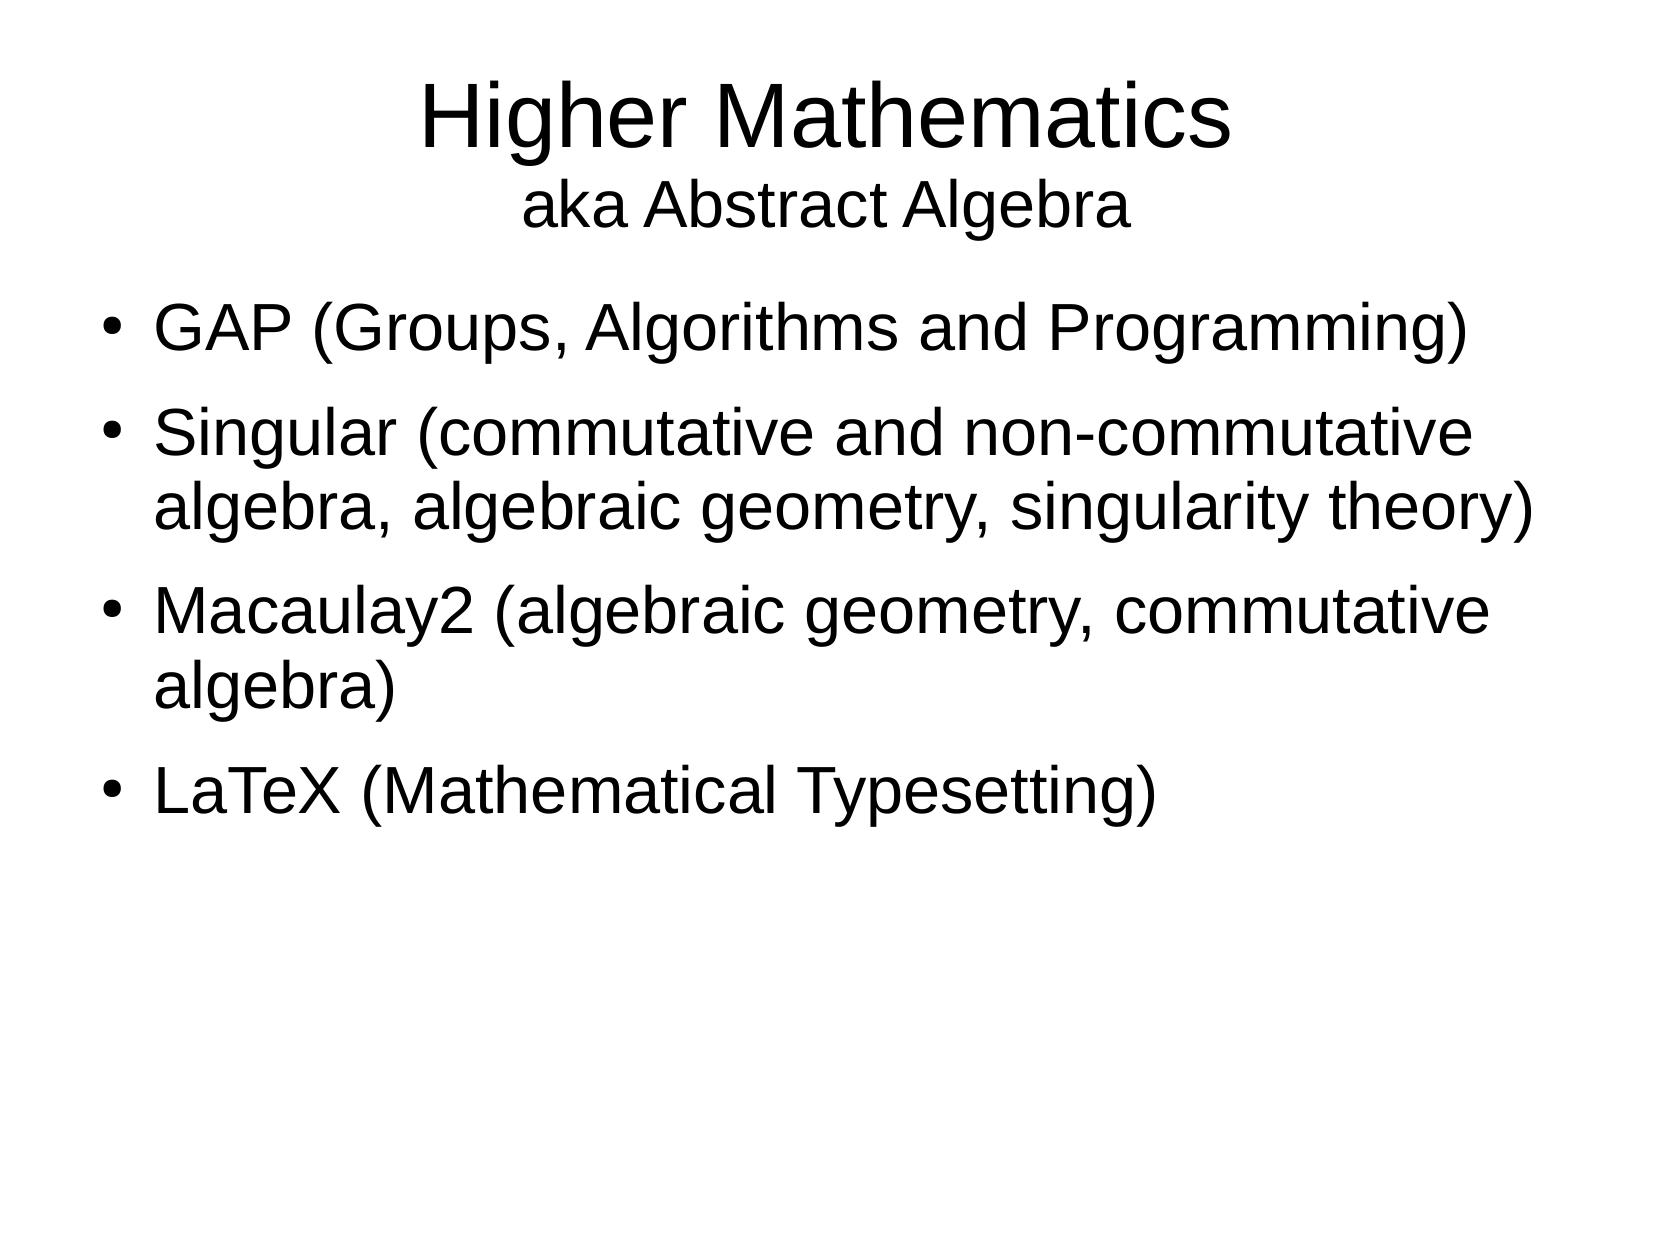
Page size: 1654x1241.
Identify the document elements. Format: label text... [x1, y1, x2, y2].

list GAP (Groups, Algorithms and Programming) Singular (commutative and non-commutative algebra, algebraic geometry, singularity theory) Macaulay2 (algebraic geometry, commutative algebra) LaTeX (Mathematical Typesetting) [82, 290, 1538, 1010]
title Higher Mathematics aka Abstract Algebra [82, 49, 1571, 257]
